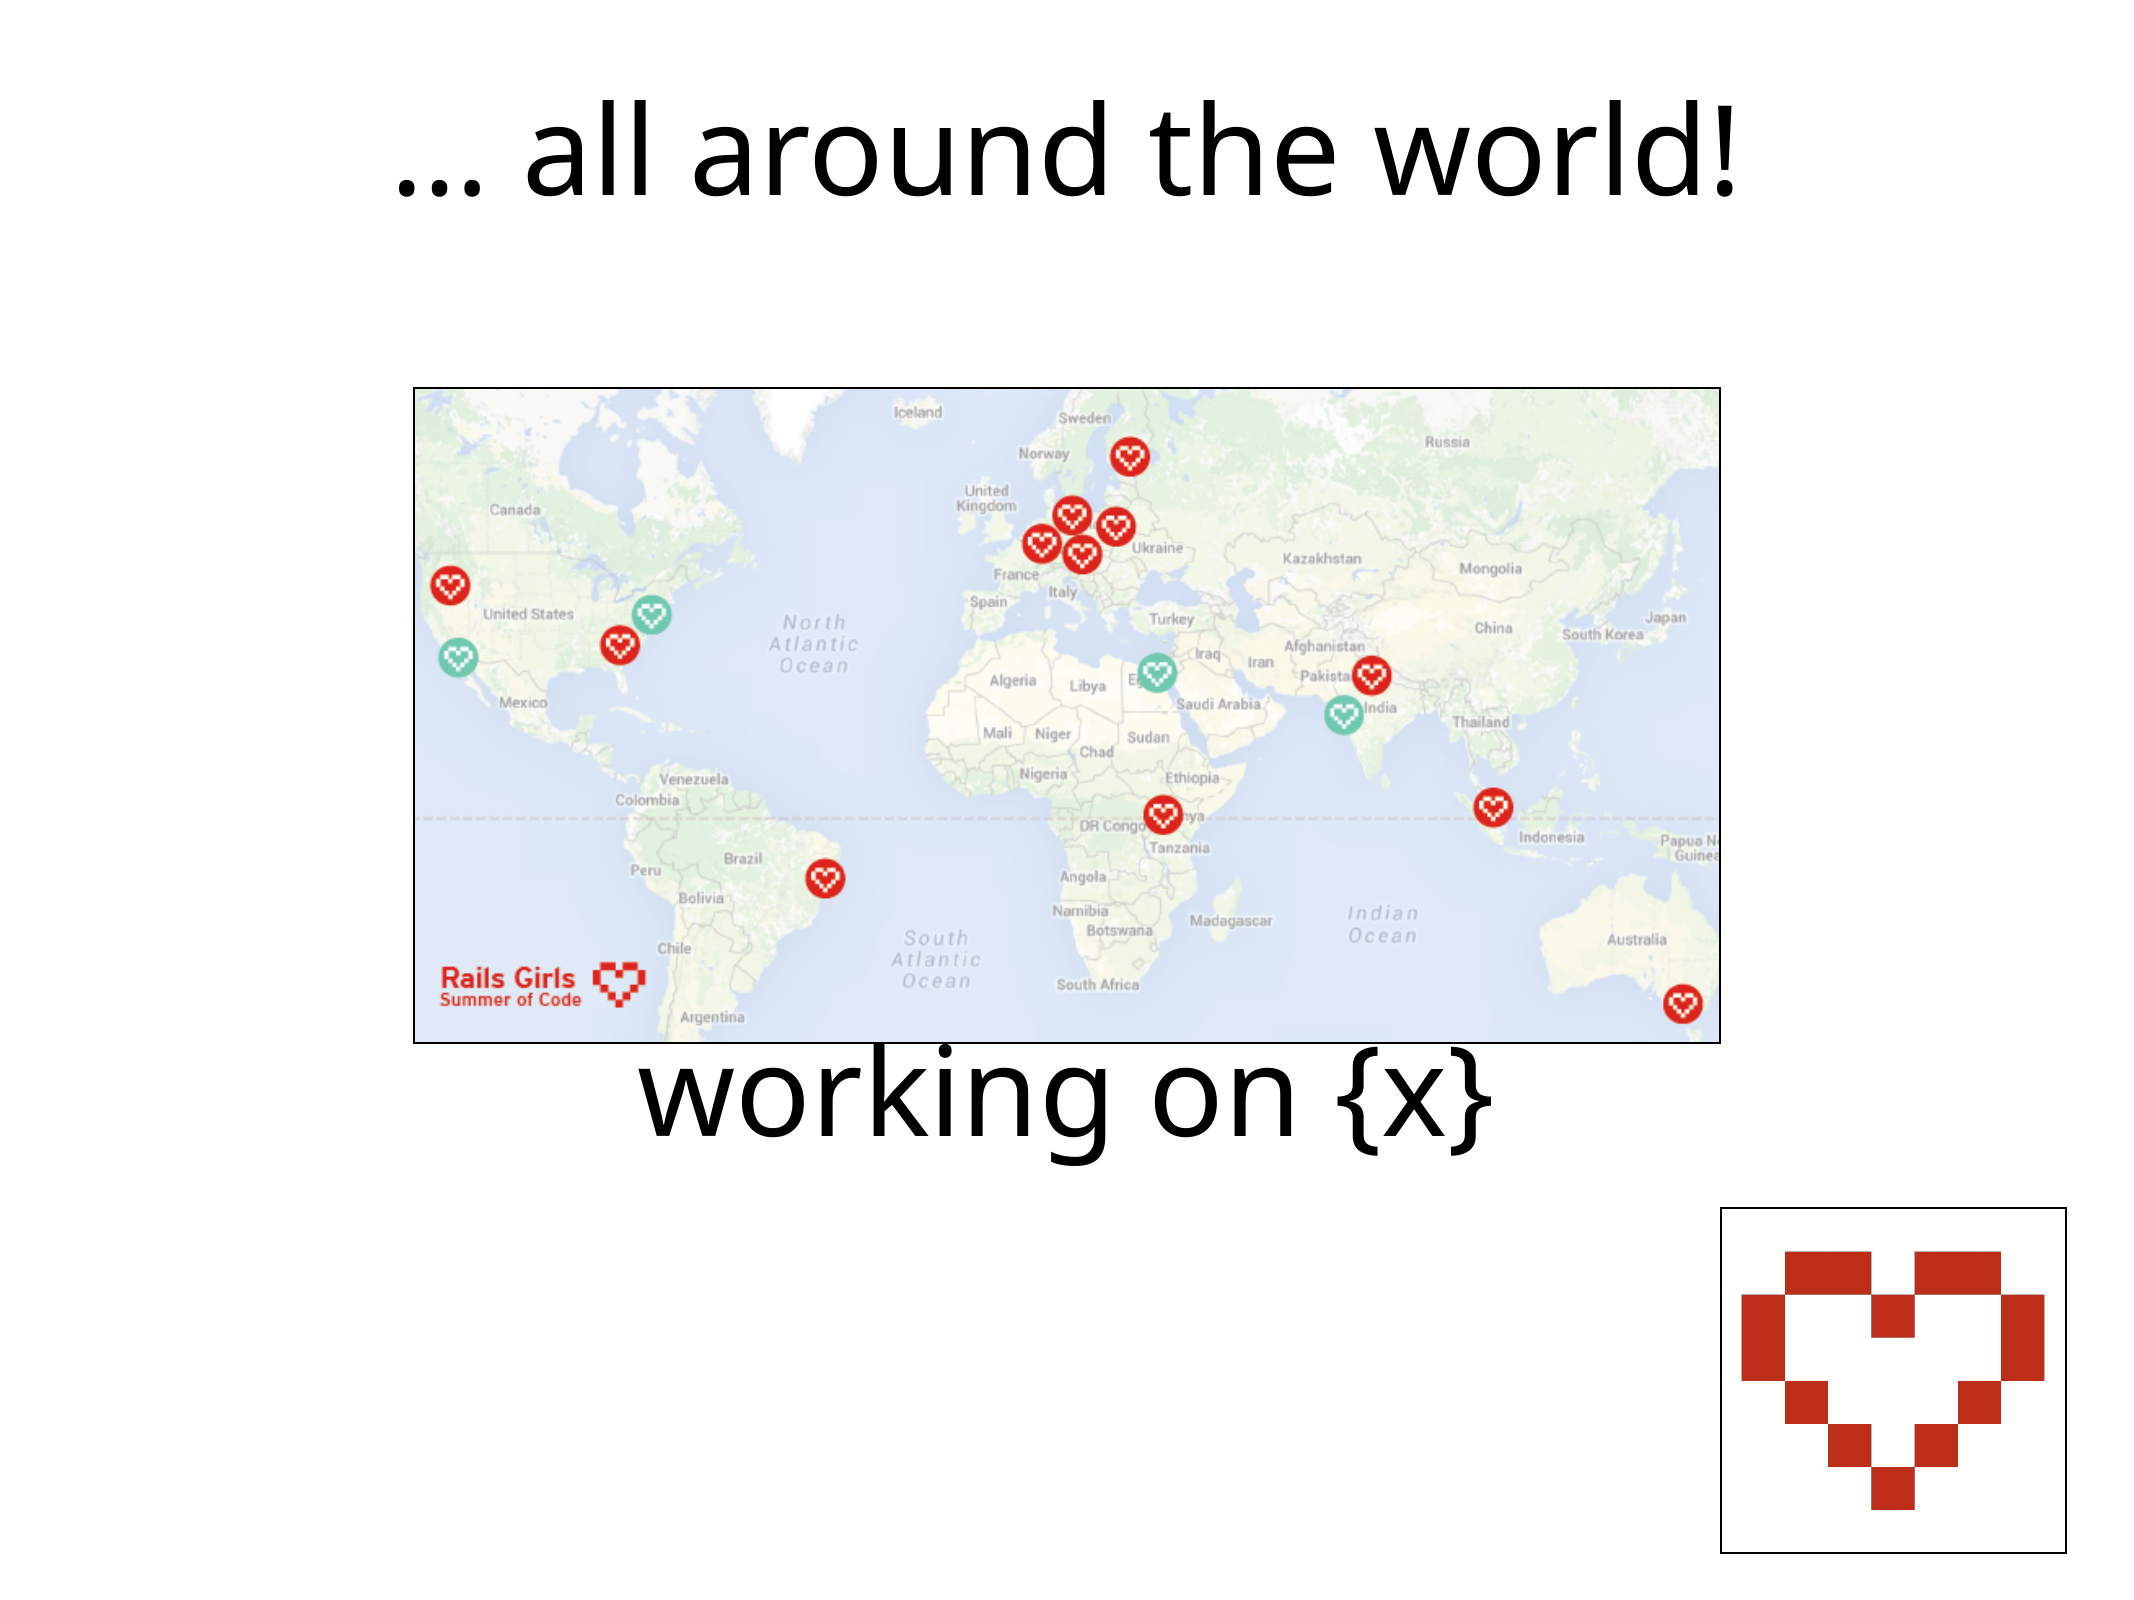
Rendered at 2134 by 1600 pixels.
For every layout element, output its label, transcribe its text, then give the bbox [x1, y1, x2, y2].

picture [1721, 1209, 2065, 1552]
picture [414, 389, 1719, 1042]
text_box Hi, we are team {x} working on {x} [208, 825, 1926, 1131]
text_box … all around the world! [208, 54, 1926, 397]
